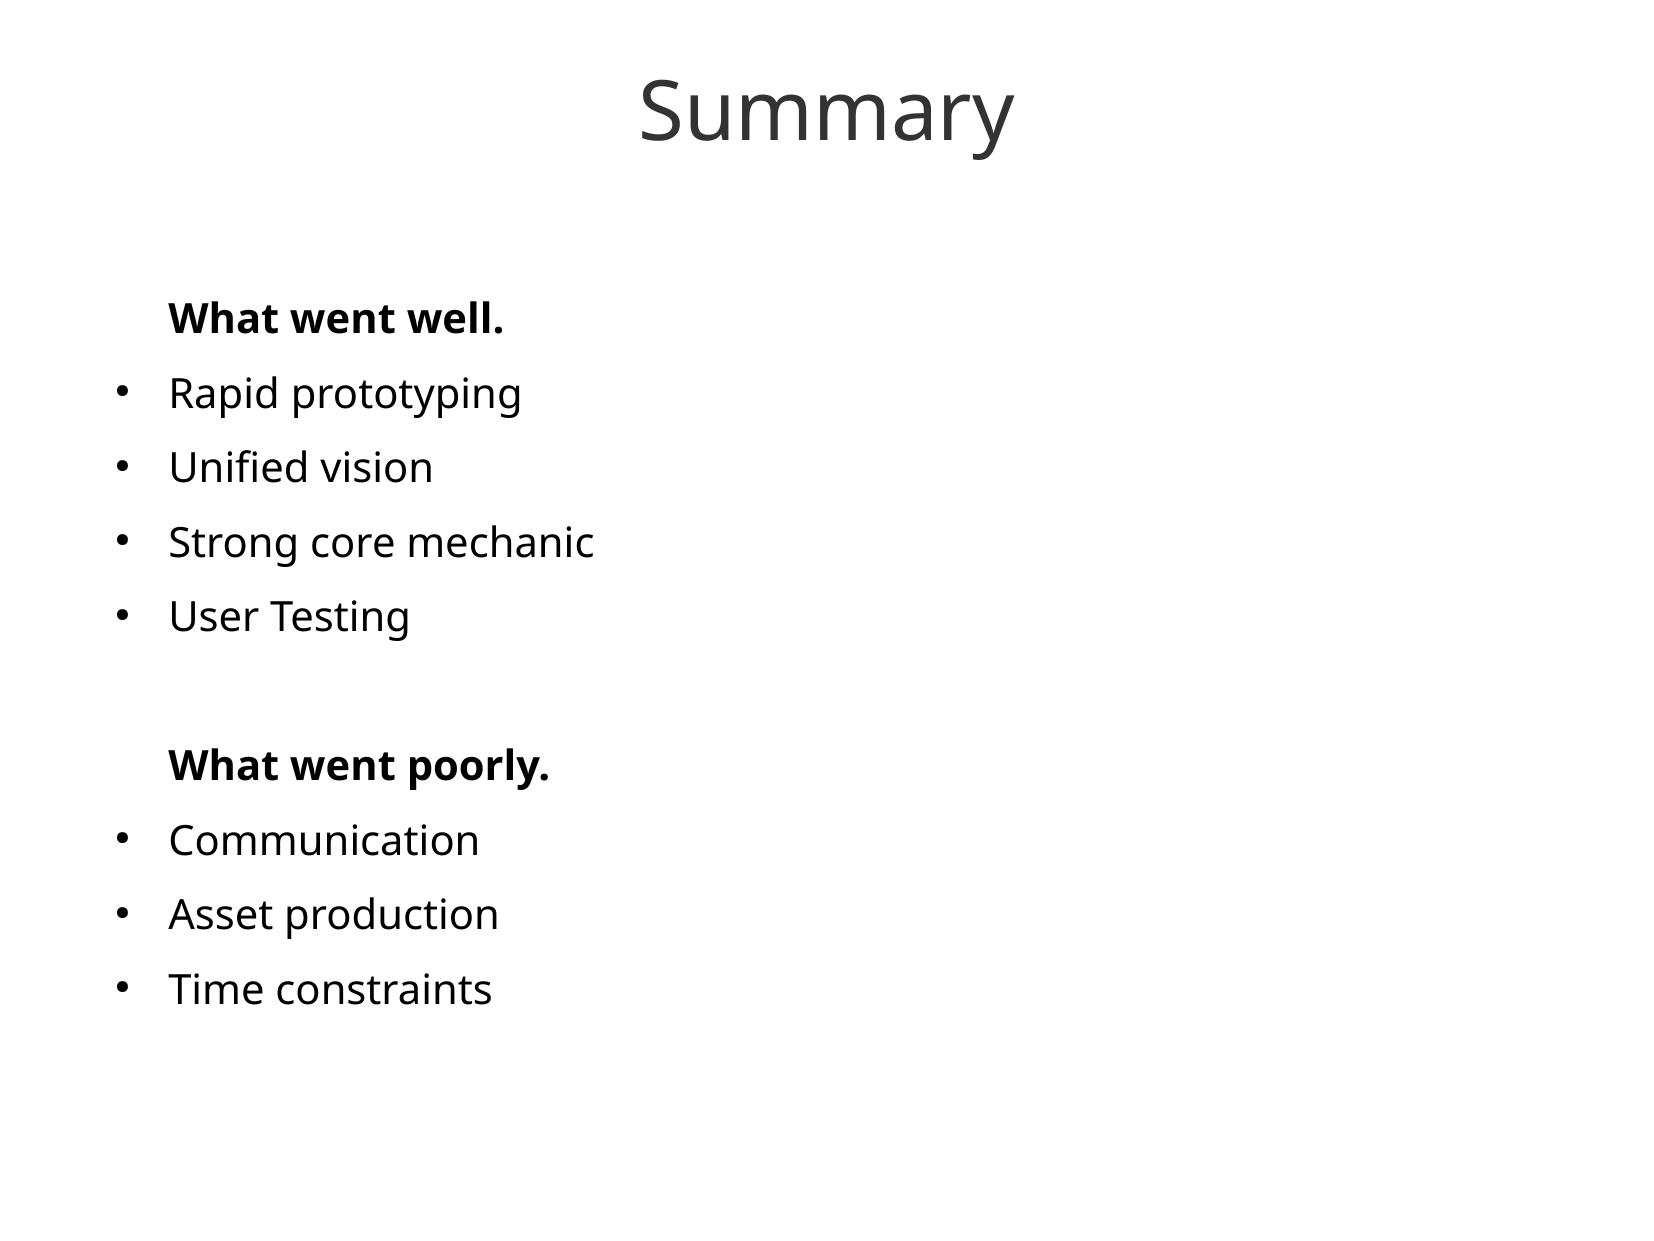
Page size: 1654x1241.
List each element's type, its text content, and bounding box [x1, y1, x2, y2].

list What went well. Rapid prototyping Unified vision Strong core mechanic User Testing What went poorly. Communication Asset production Time constraints [82, 290, 1571, 1109]
title Summary [82, 49, 1571, 257]
